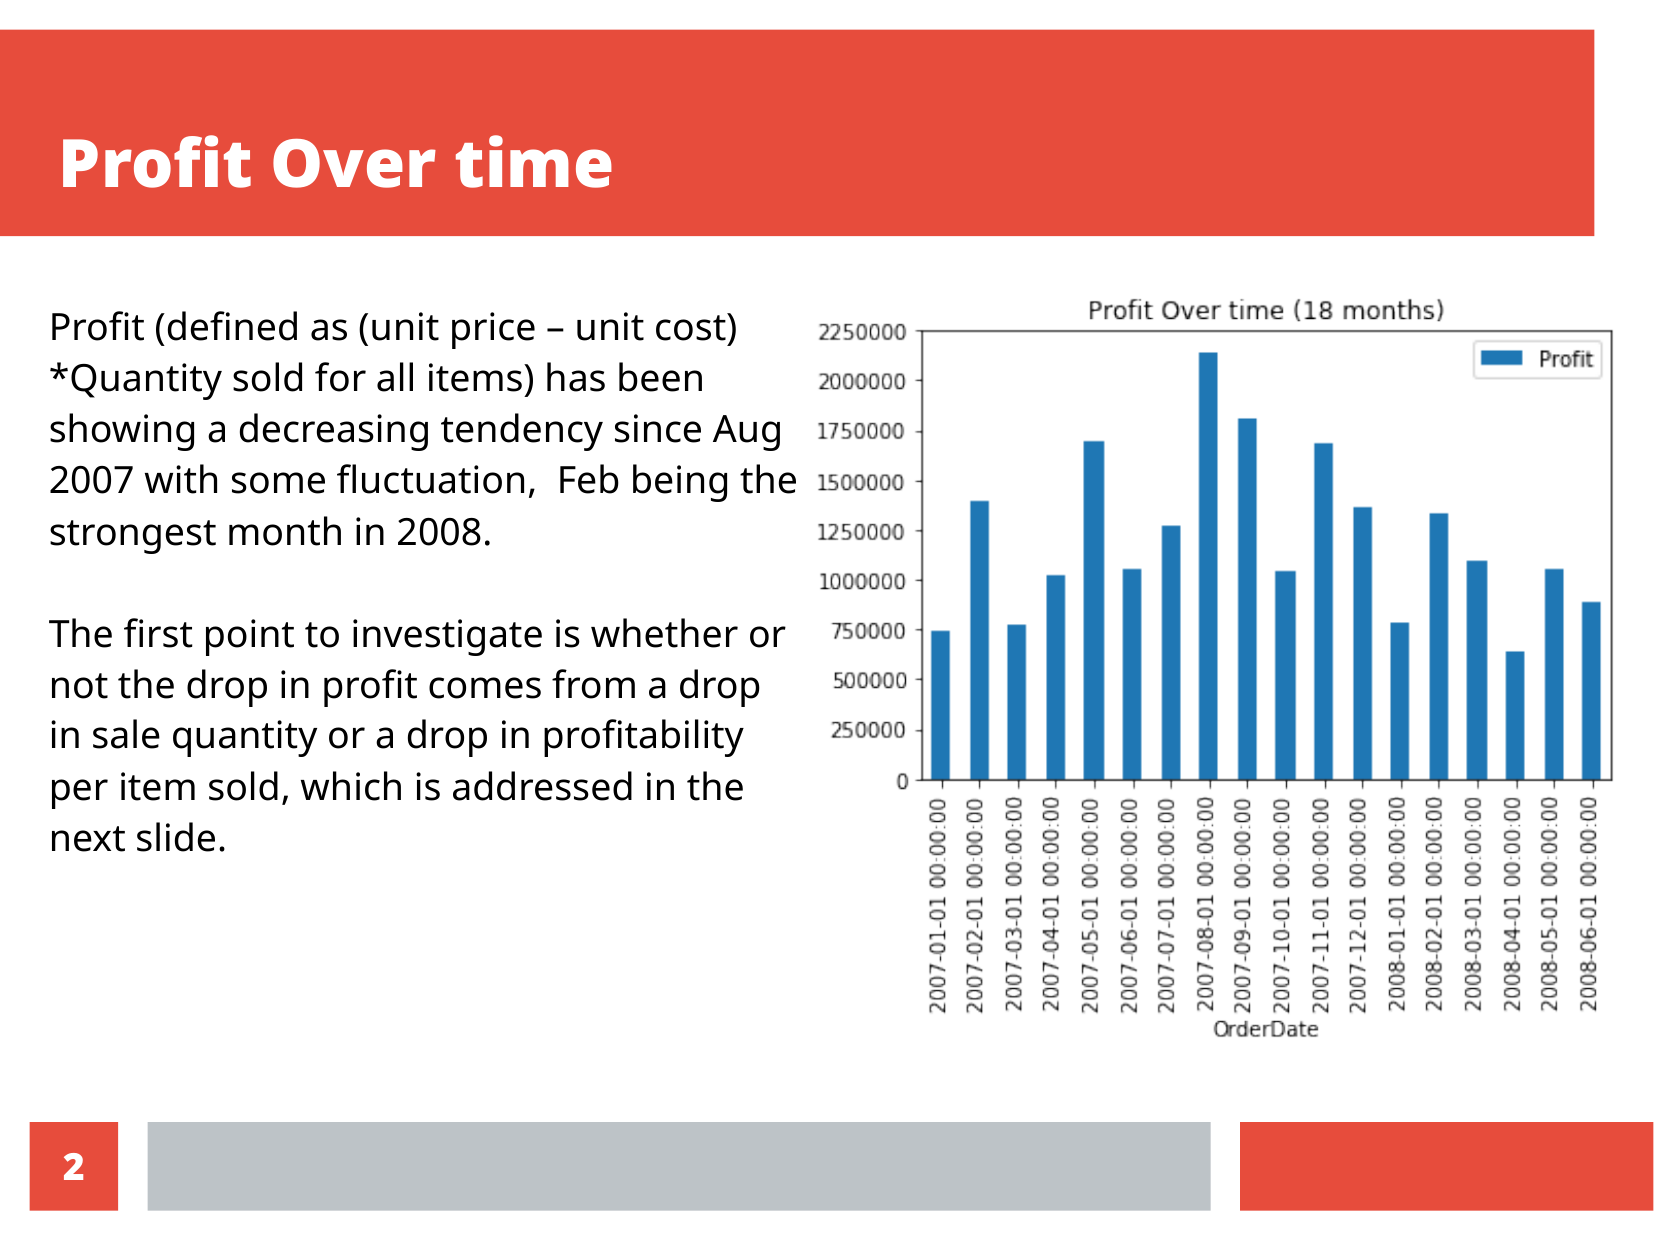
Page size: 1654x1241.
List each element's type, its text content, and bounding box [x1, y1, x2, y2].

picture [802, 285, 1632, 1054]
text_box Profit (defined as (unit price – unit cost) *Quantity sold for all items) has been showing a decreasing tendency since Aug 2007 with some fluctuation, Feb being the strongest month in 2008. The first point to investigate is whether or not the drop in profit comes from a drop in sale quantity or a drop in profitability per item sold, which is addressed in the next slide. [34, 293, 818, 788]
title Profit Over time [59, 59, 1595, 207]
